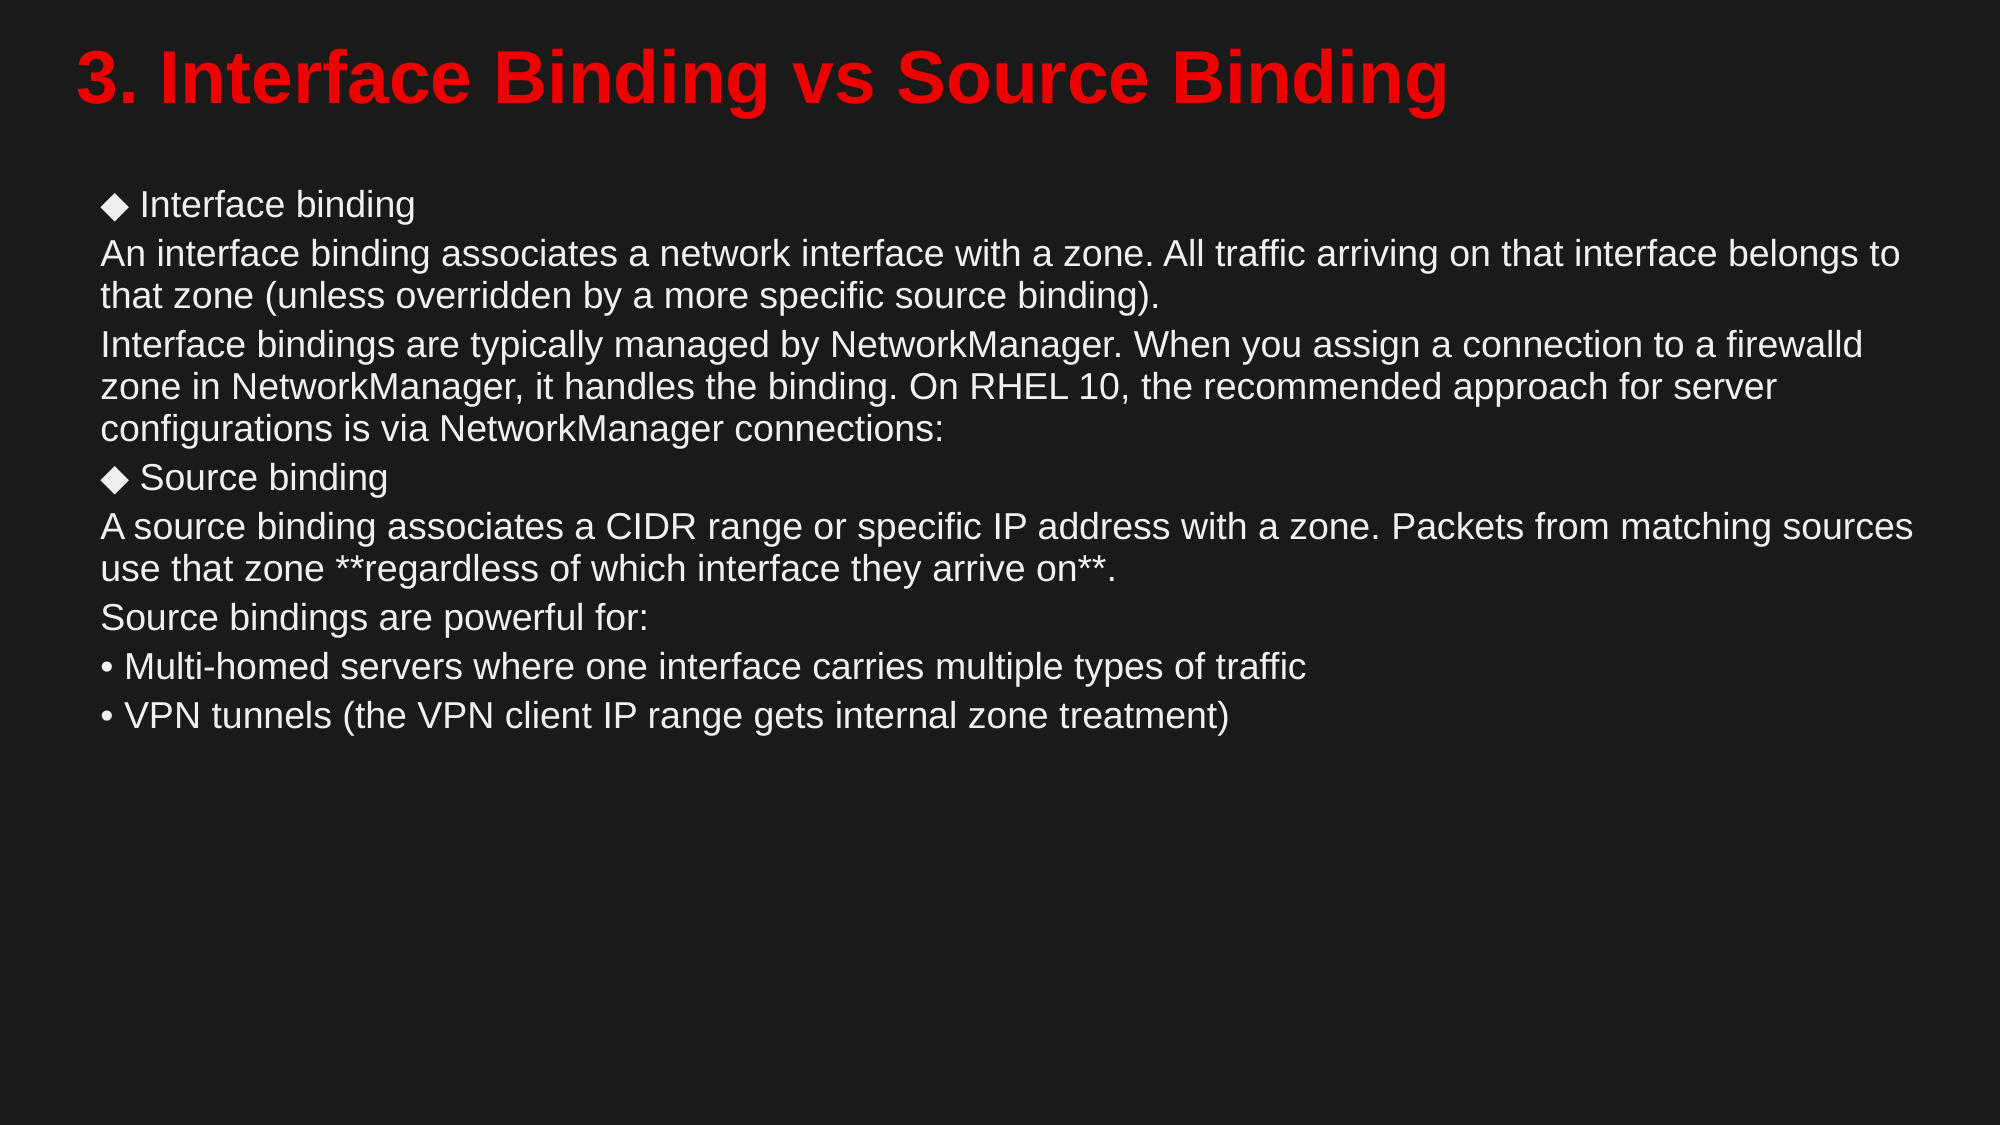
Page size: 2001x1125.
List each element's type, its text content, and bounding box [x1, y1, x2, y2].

text_box 3. Interface Binding vs Source Binding [59, 23, 1942, 154]
text_box ◆ Interface binding An interface binding associates a network interface with a zone. All traffic arriving on that interface belongs to that zone (unless overridden by a more specific source binding). Interface bindings are typically managed by NetworkManager. When you assign a connection to a firewalld zone in NetworkManager, it handles the binding. On RHEL 10, the recommended approach for server configurations is via NetworkManager connections: ◆ Source binding A source binding associates a CIDR range or specific IP address with a zone. Packets from matching sources use that zone **regardless of which interface they arrive on**. Source bindings are powerful for: • Multi-homed servers where one interface carries multiple types of traffic • VPN tunnels (the VPN client IP range gets internal zone treatment) [59, 171, 1942, 1087]
